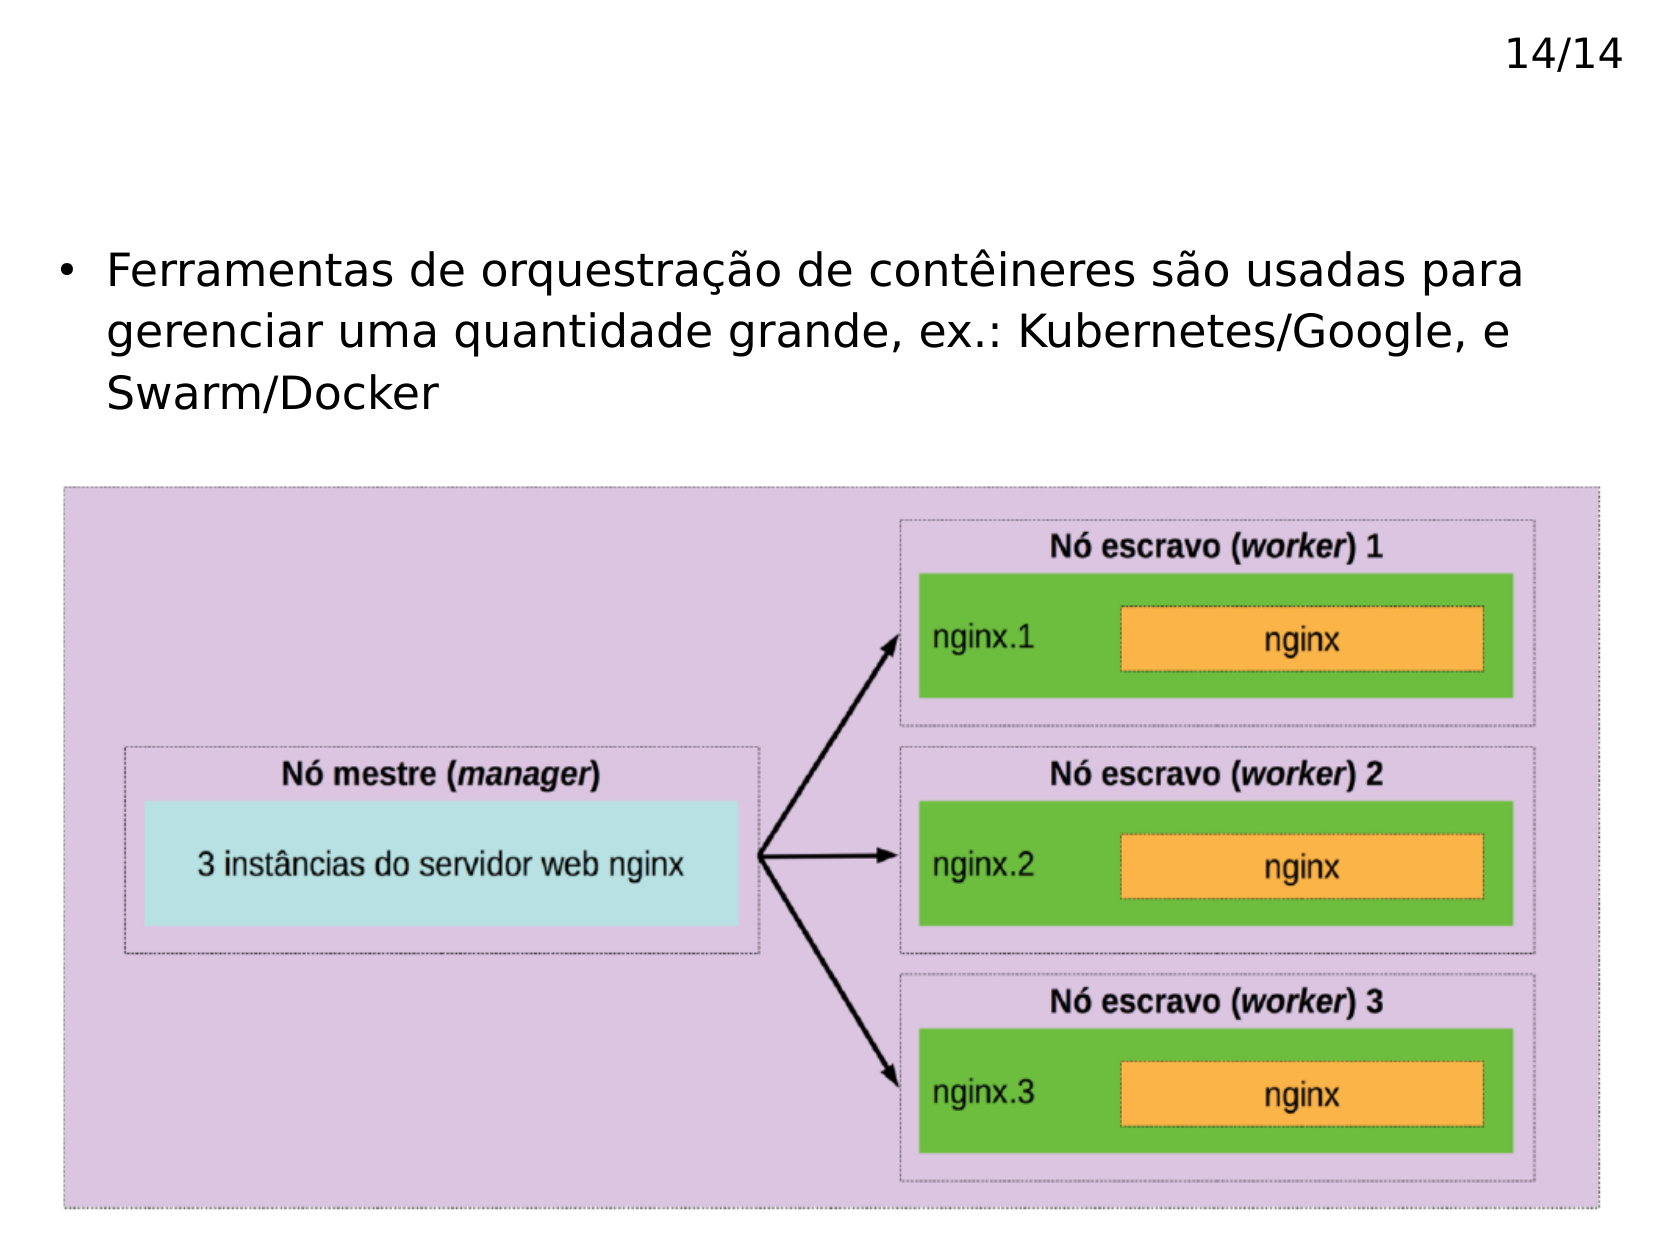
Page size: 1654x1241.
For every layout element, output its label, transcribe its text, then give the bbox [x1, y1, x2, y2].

picture [59, 482, 1605, 1211]
list Ferramentas de orquestração de contêineres são usadas para gerenciar uma quantidade grande, ex.: Kubernetes/Google, e Swarm/Docker [59, 236, 1595, 482]
